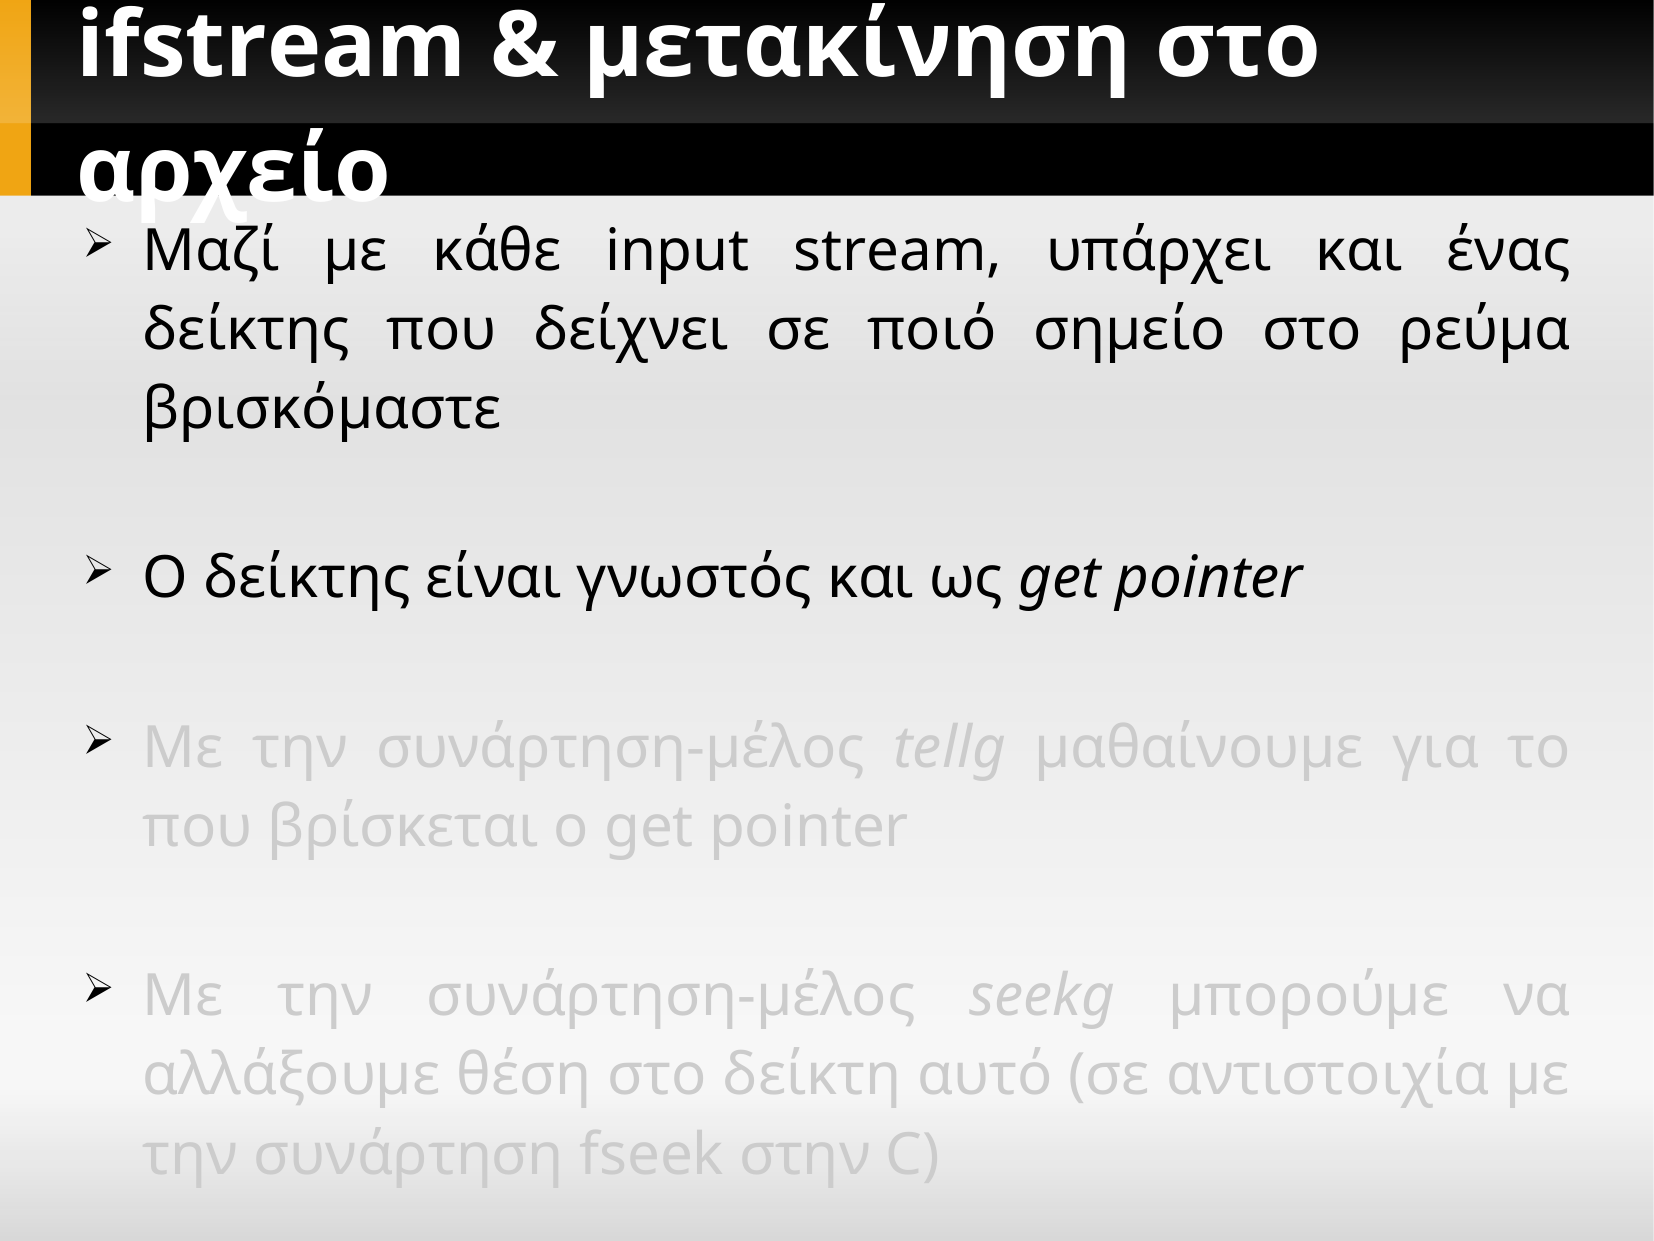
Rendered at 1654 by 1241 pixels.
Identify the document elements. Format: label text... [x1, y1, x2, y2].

picture [0, 0, 1654, 1241]
title ifstream & μετακίνηση στο αρχείο [76, 0, 1565, 208]
subtitle Μαζί με κάθε input stream, υπάρχει και ένας δείκτης που δείχνει σε ποιό σημείο στο ρεύμα βρισκόμαστε Ο δείκτης είναι γνωστός και ως get pointer Με την συνάρτηση-μέλος tellg μαθαίνουμε για το που βρίσκεται ο get pointer Με την συνάρτηση-μέλος seekg μπορούμε να αλλάξουμε θέση στο δείκτη αυτό (σε αντιστοιχία με την συνάρτηση fseek στην C) [82, 297, 1571, 1102]
